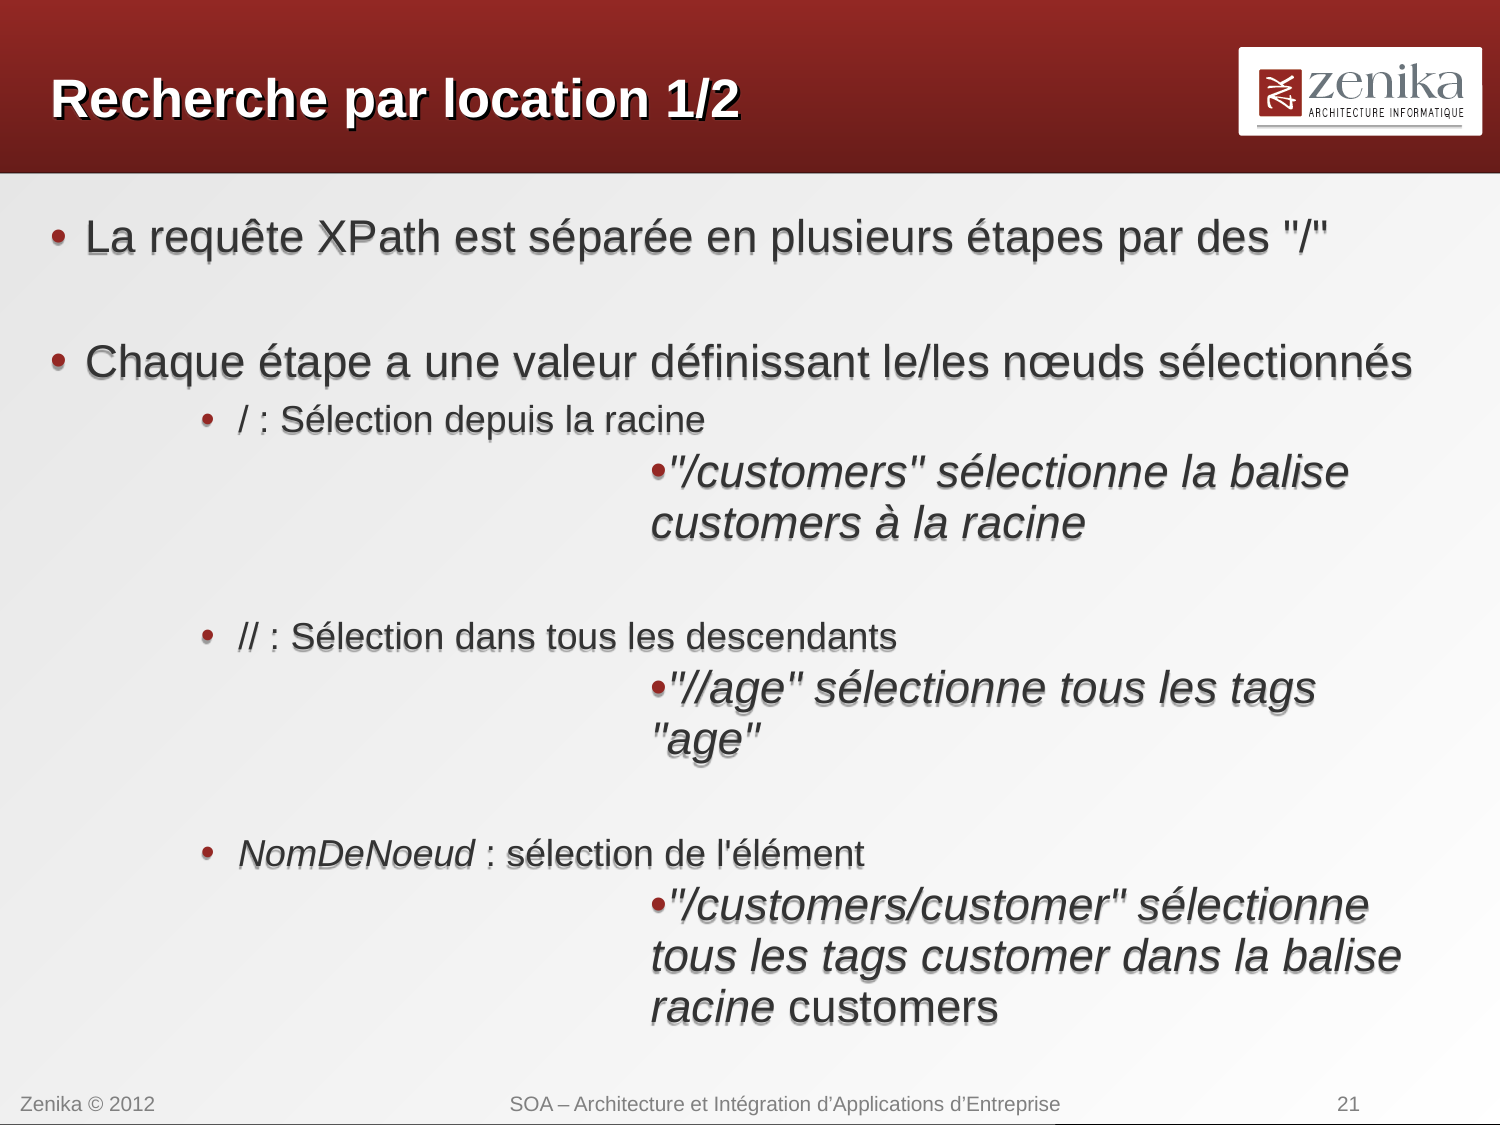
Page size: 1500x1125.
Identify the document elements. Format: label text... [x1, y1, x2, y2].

title Recherche par location 1/2 [50, 15, 1206, 180]
list La requête XPath est séparée en plusieurs étapes par des "/" Chaque étape a une valeur définissant le/les nœuds sélectionnés / : Sélection depuis la racine "/customers" sélectionne la balise customers à la racine // : Sélection dans tous les descendants "//age" sélectionne tous les tags "age" NomDeNoeud : sélection de l'élément "/customers/customer" sélectionne tous les tags customer dans la balise racine customers [50, 208, 1435, 1038]
